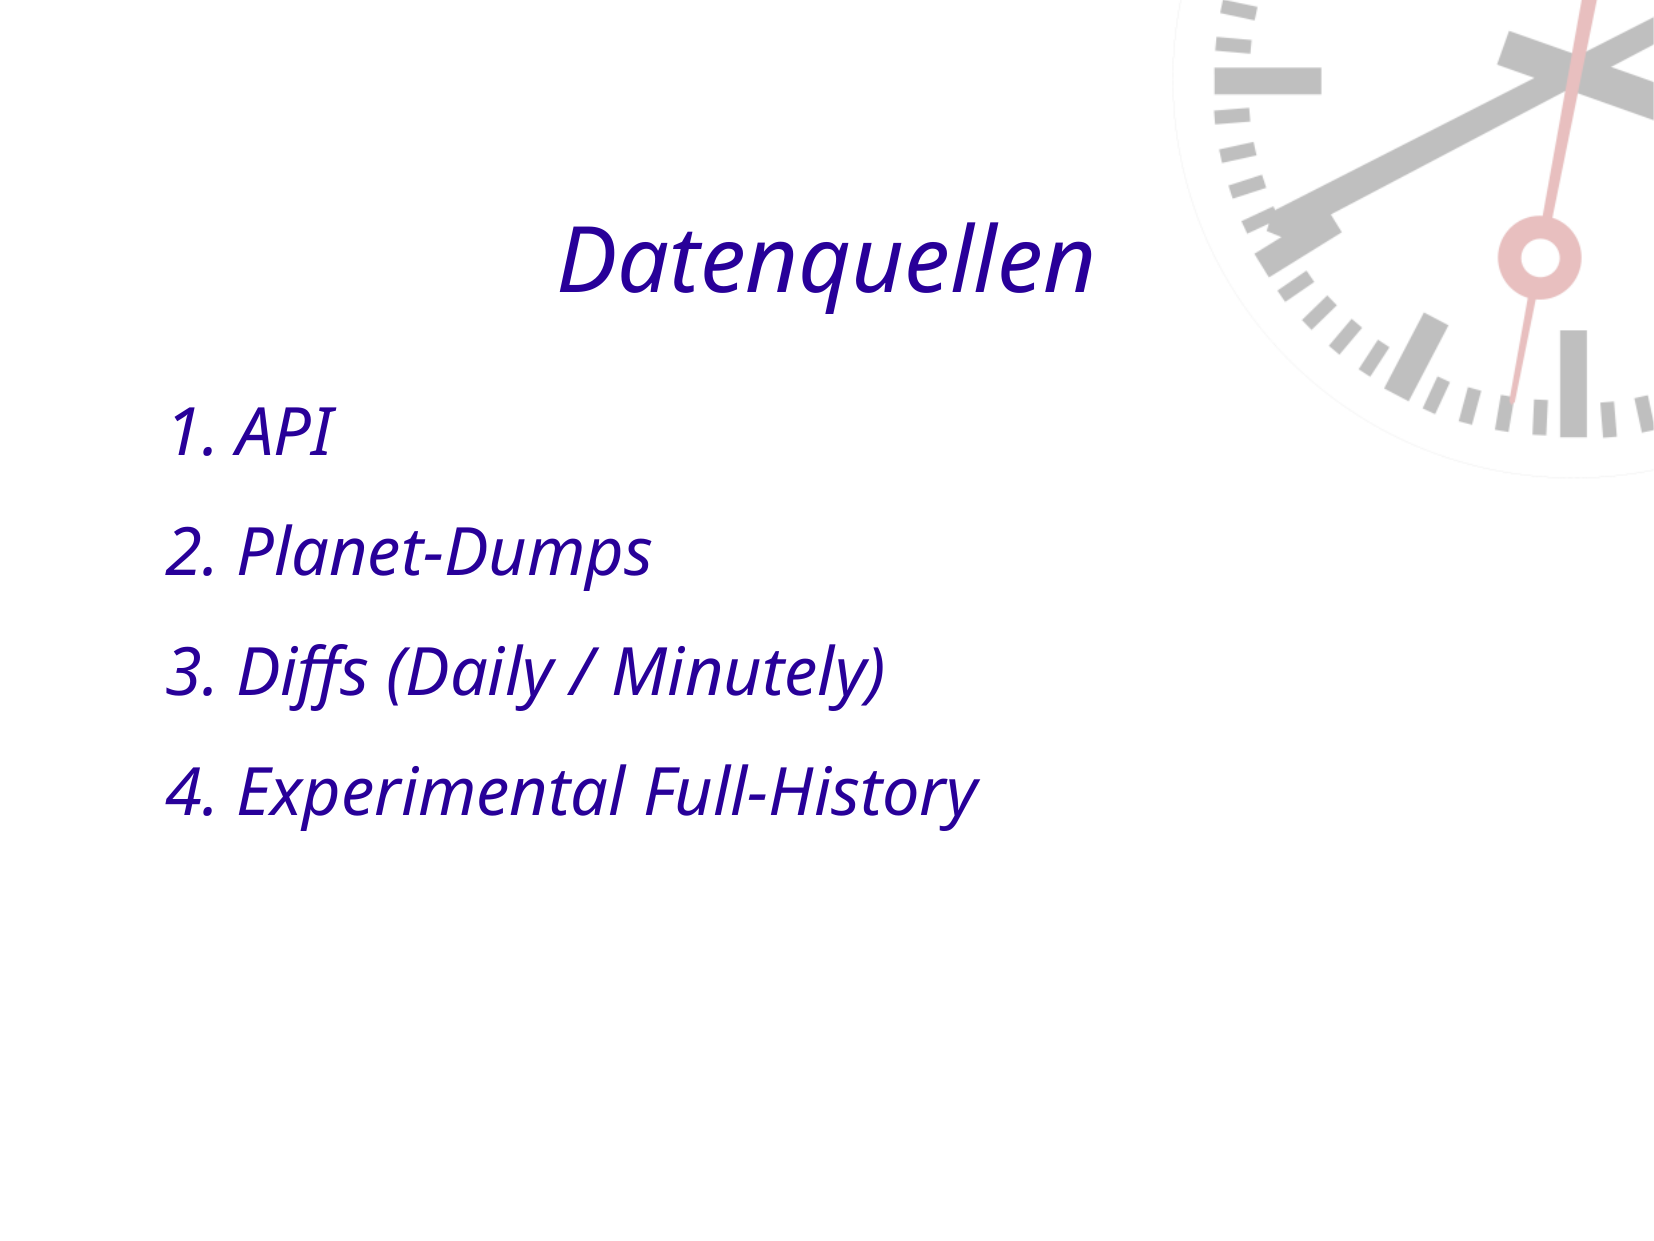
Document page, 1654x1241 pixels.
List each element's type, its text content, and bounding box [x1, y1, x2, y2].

title Datenquellen [147, 153, 1506, 361]
list API Planet-Dumps Diffs (Daily / Minutely) Experimental Full-History [147, 383, 1506, 1188]
picture [0, 0, 1654, 1241]
